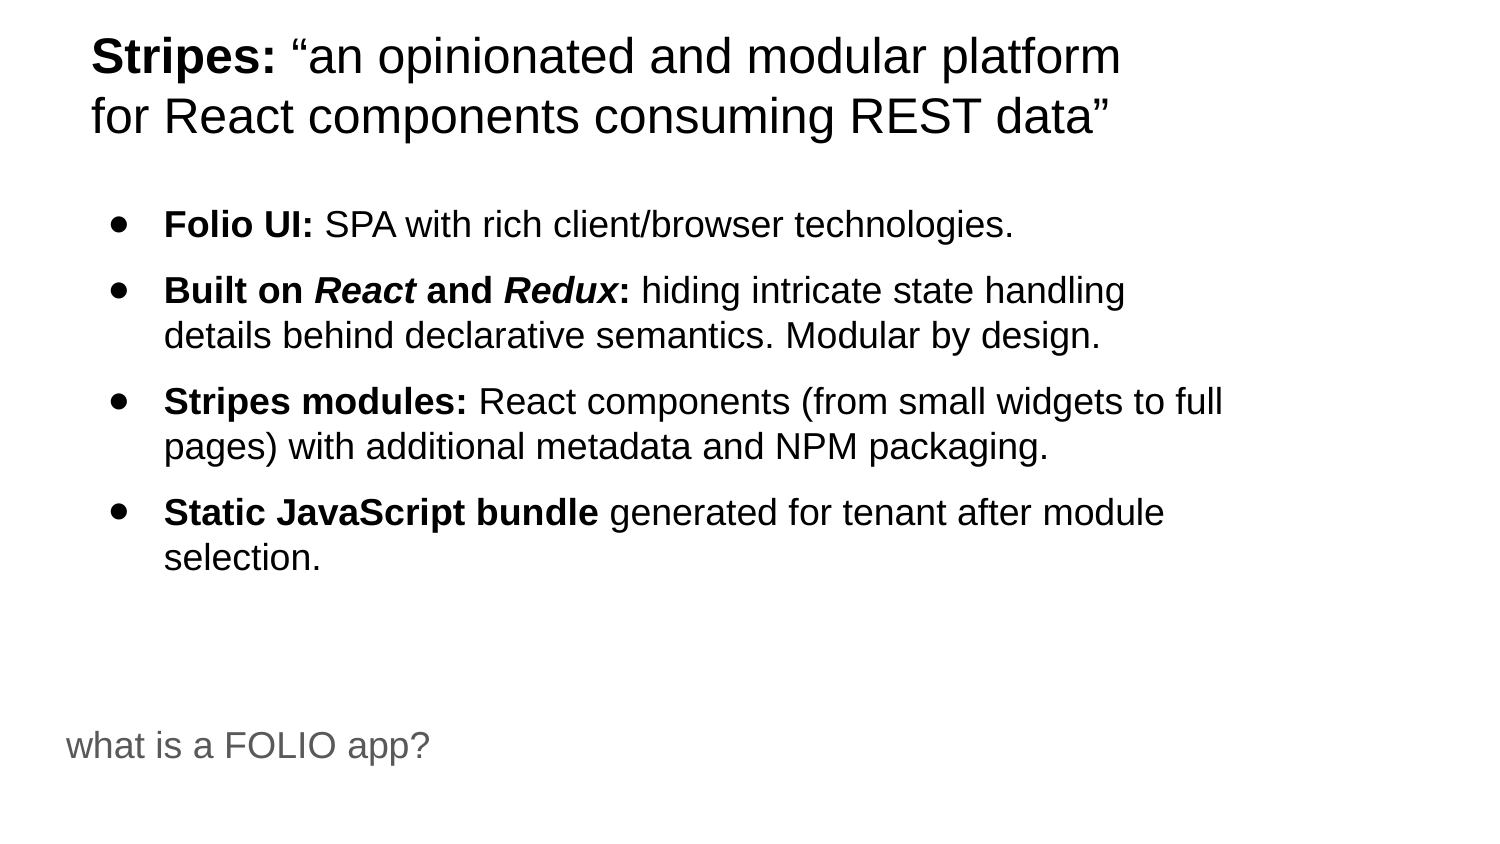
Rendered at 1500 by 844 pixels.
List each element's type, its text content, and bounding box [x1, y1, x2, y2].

text_box Stripes: “an opinionated and modular platform for React components consuming REST data” [76, 8, 1173, 225]
text_box Folio UI: SPA with rich client/browser technologies. Built on React and Redux: hiding intricate state handling details behind declarative semantics. Modular by design. Stripes modules: React components (from small widgets to full pages) with additional metadata and NPM packaging. Static JavaScript bundle generated for tenant after module selection. [73, 184, 1240, 703]
list what is a FOLIO app? [51, 694, 1036, 794]
